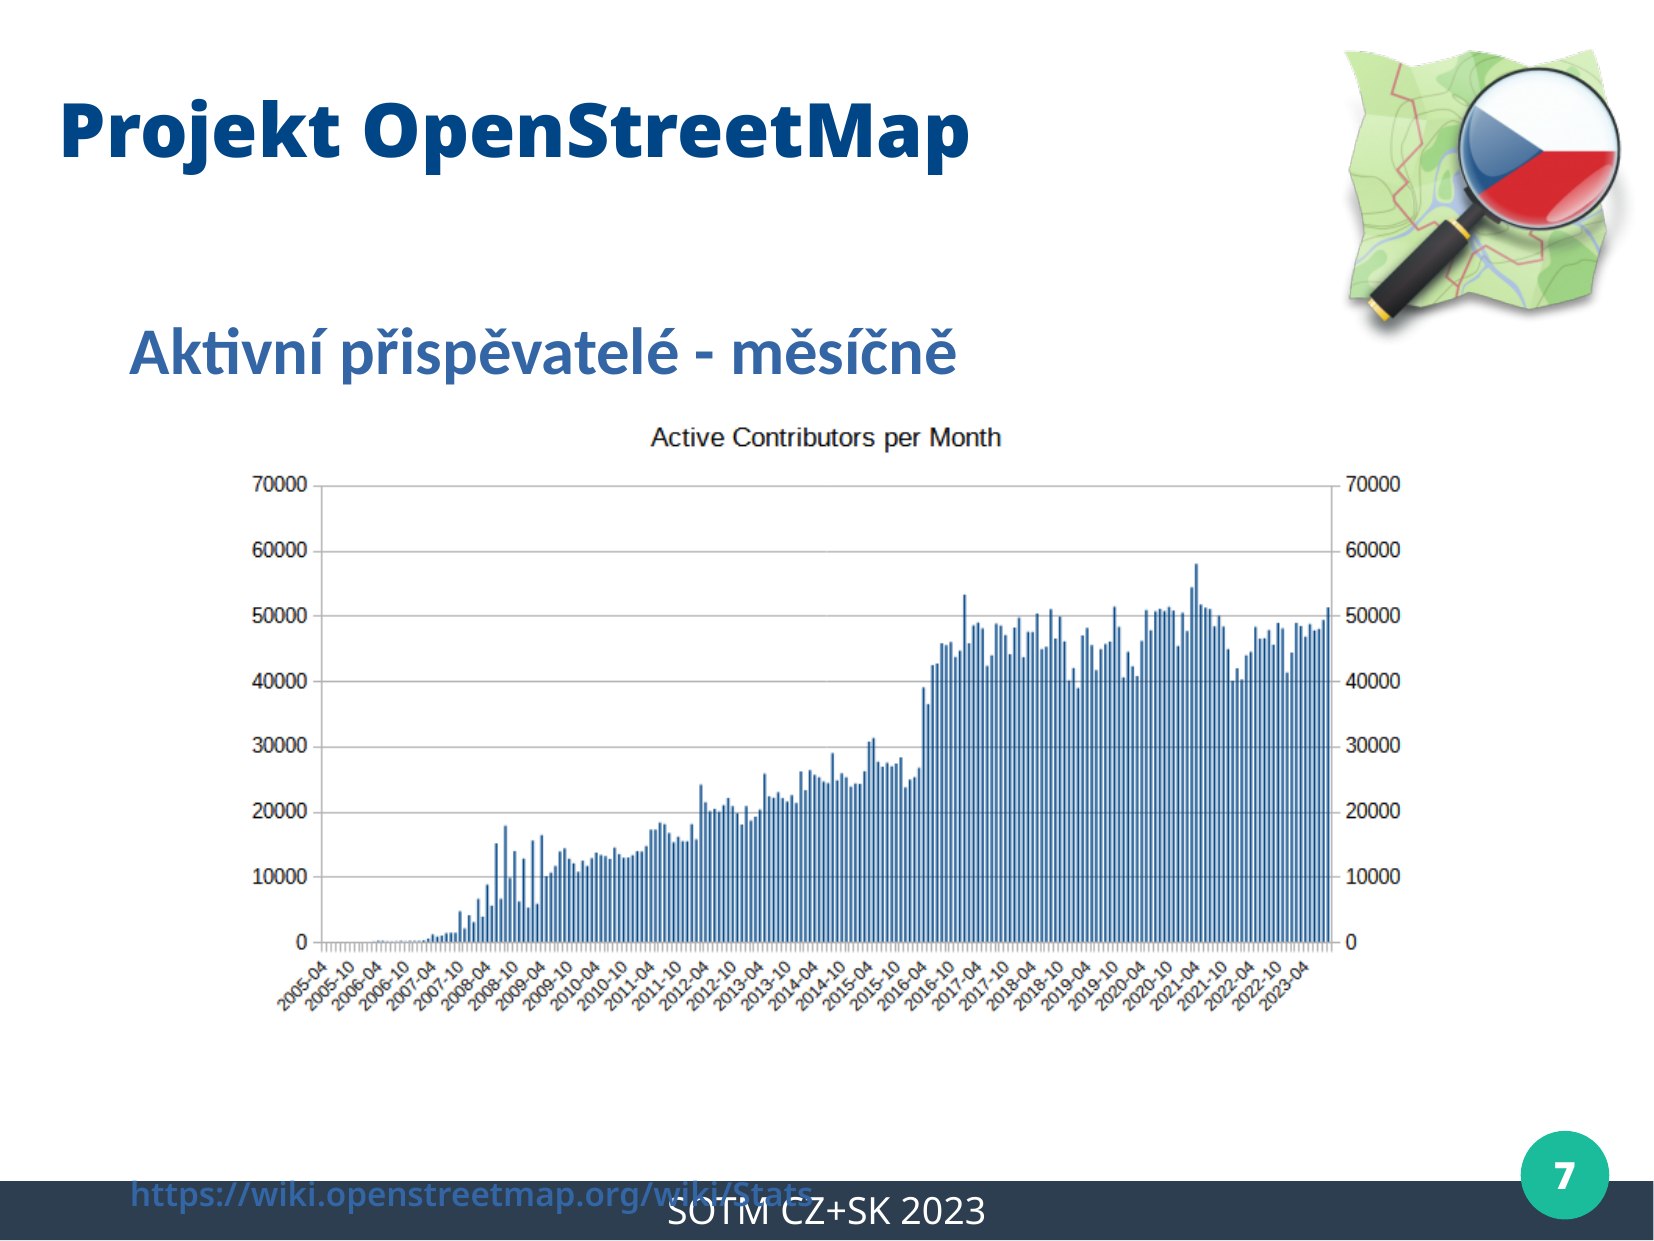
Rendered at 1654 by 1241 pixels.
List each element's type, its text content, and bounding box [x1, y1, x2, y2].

title Projekt OpenStreetMap [59, 49, 1347, 207]
picture [229, 395, 1425, 1029]
list Aktivní přispěvatelé - měsíčně https://wiki.openstreetmap.org/wiki/Stats [59, 324, 1595, 1152]
picture [1334, 49, 1635, 350]
